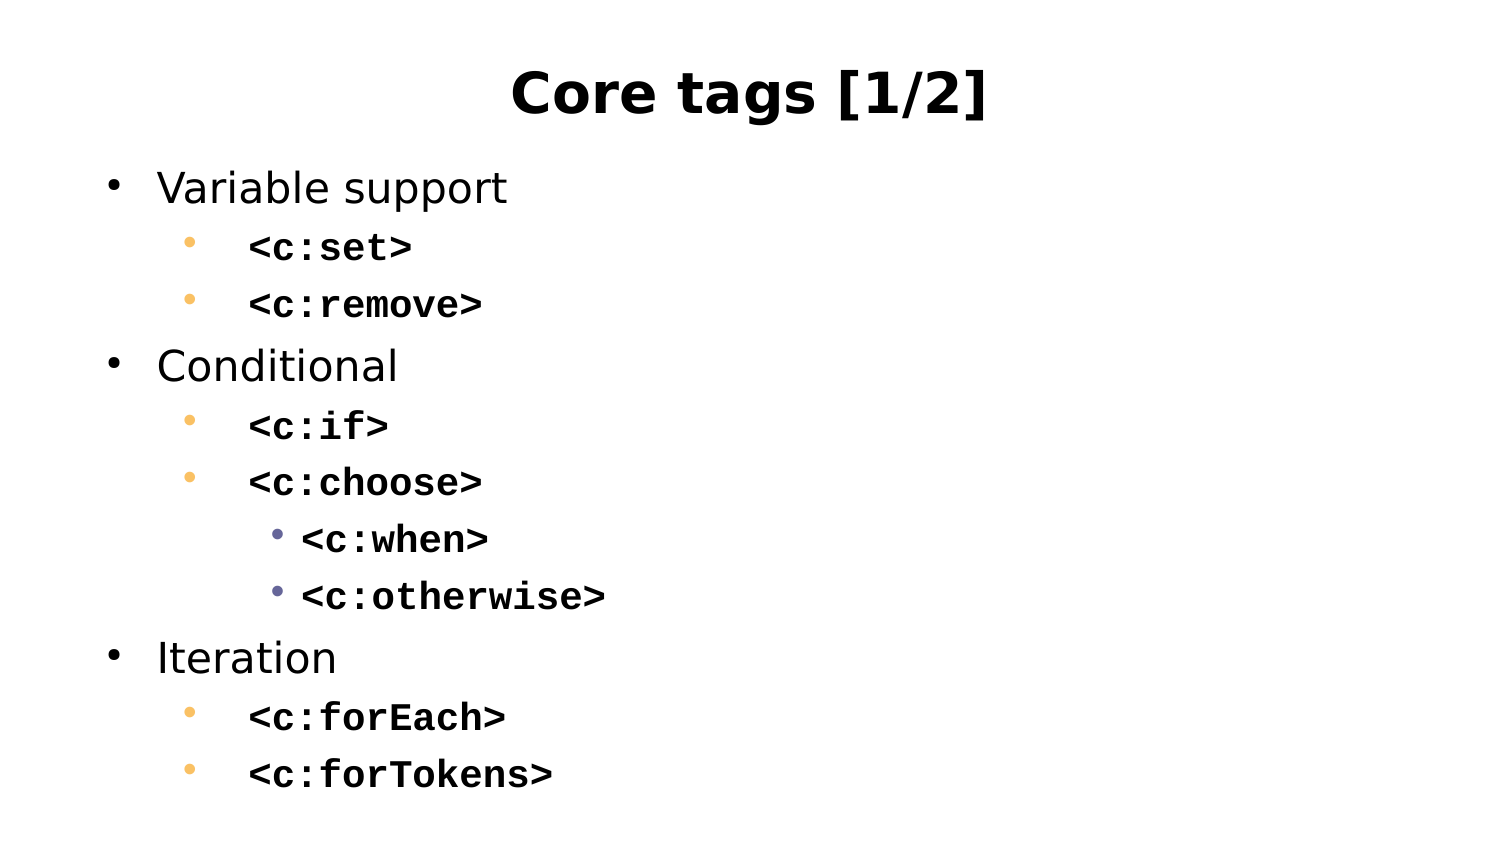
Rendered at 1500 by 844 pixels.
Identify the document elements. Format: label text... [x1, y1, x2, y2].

list Variable support <c:set> <c:remove> Conditional <c:if> <c:choose> <c:when> <c:otherwise> Iteration <c:forEach> <c:forTokens> [75, 153, 1395, 807]
title Core tags [1/2] [75, 33, 1425, 133]
